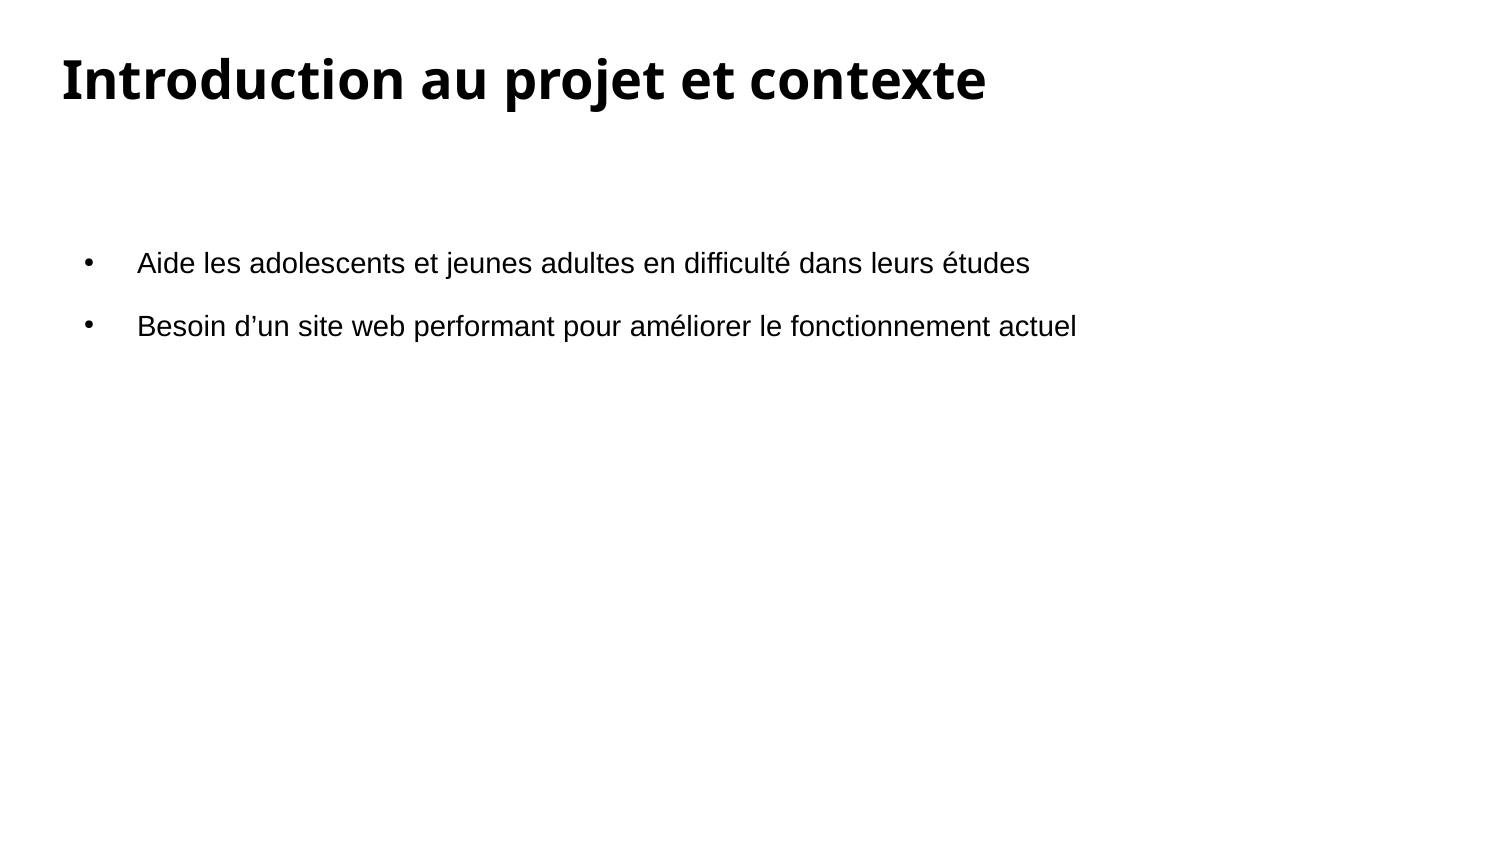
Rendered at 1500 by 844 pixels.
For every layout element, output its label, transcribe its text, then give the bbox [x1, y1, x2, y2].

list Aide les adolescents et jeunes adultes en difficulté dans leurs études Besoin d’un site web performant pour améliorer le fonctionnement actuel [51, 232, 1449, 793]
text_box Introduction au projet et contexte [51, 41, 1278, 112]
